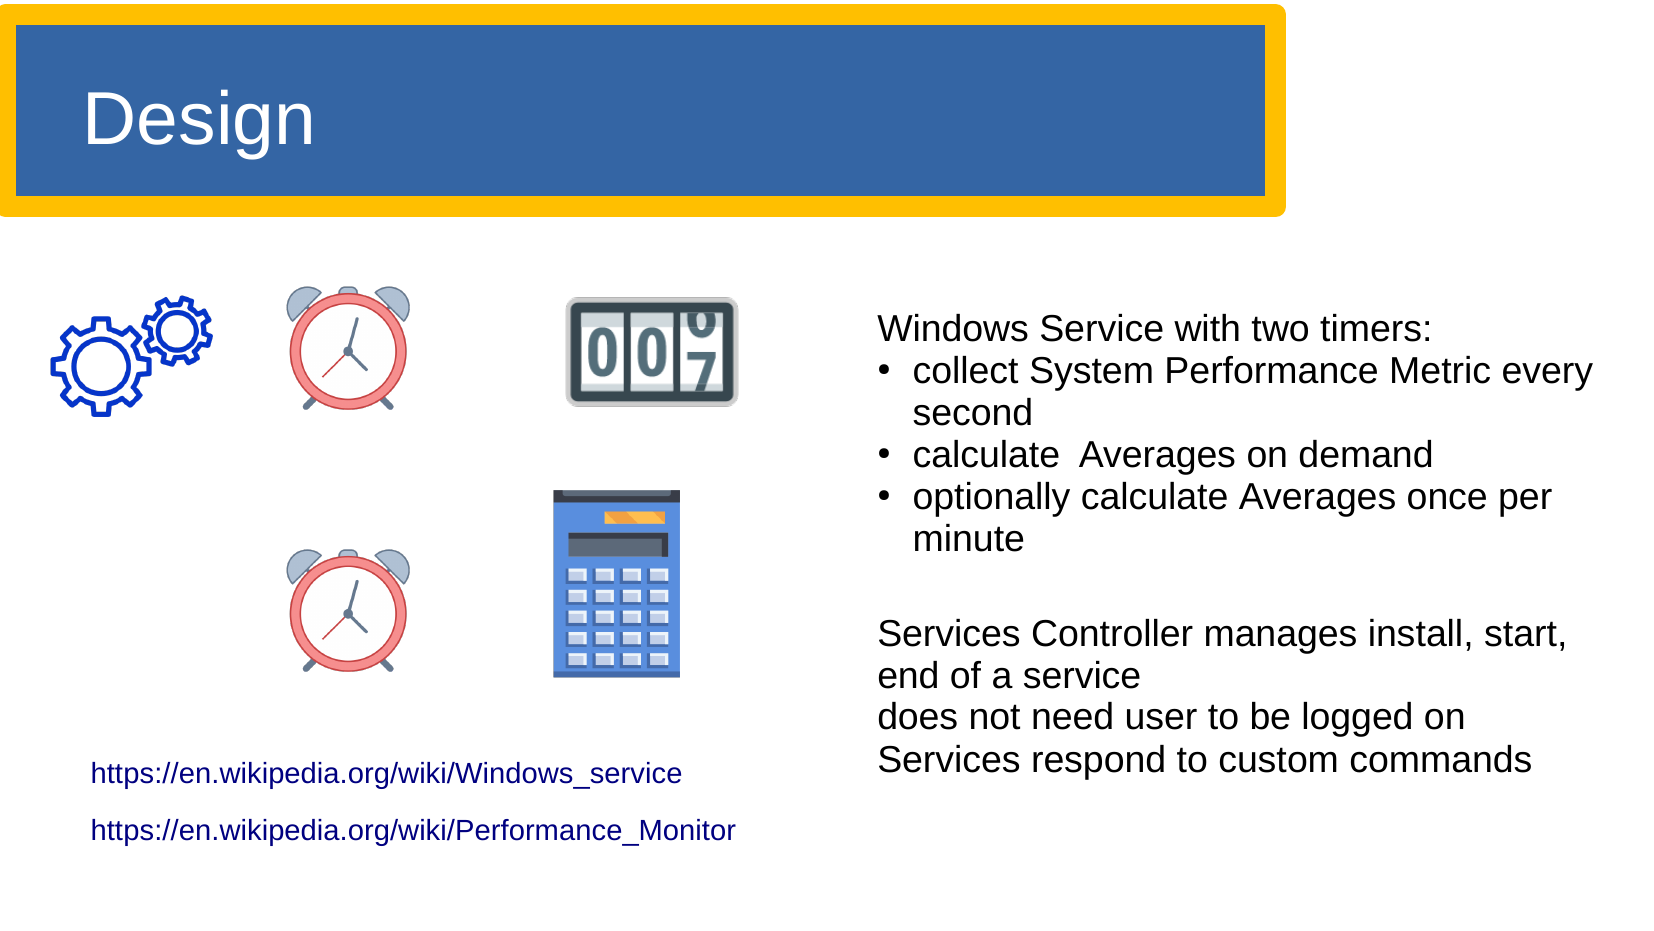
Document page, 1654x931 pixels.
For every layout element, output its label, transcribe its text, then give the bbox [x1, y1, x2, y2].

picture [283, 283, 413, 413]
picture [562, 262, 742, 442]
text_box Windows Service with two timers: collect System Performance Metric every second calculate Averages on demand optionally calculate Averages once per minute [862, 300, 1613, 604]
text_box https://en.wikipedia.org/wiki/Windows_service [75, 750, 863, 806]
text_box https://en.wikipedia.org/wiki/Performance_Monitor [75, 806, 932, 864]
text_box Services Controller manages install, start, end of a service does not need user to be logged on Services respond to custom commands [862, 604, 1617, 788]
picture [520, 487, 713, 680]
picture [283, 546, 413, 676]
title Design [82, 44, 1235, 192]
picture [37, 262, 226, 451]
